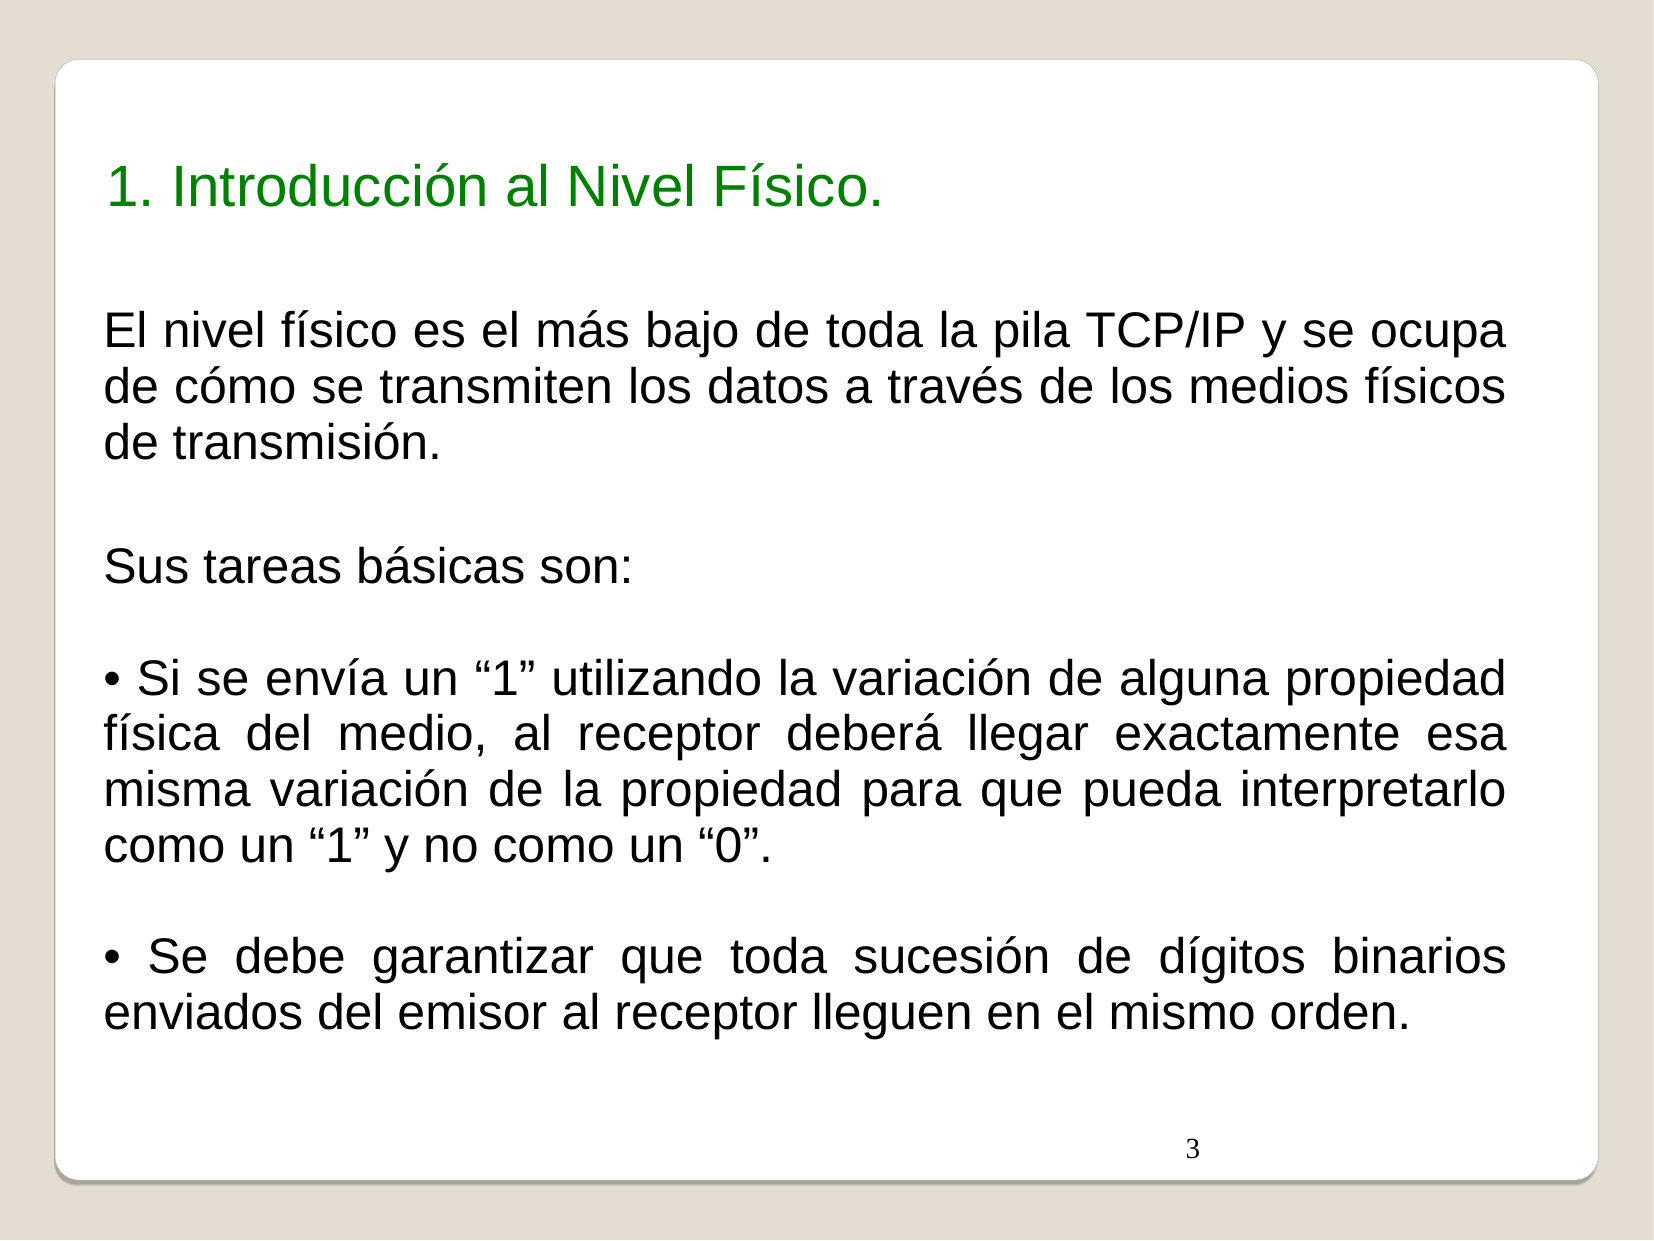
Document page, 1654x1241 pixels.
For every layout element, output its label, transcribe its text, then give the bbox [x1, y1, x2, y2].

text_box 1. Introducción al Nivel Físico. [88, 147, 1565, 223]
text_box [1185, 1129, 1571, 1216]
text_box El nivel físico es el más bajo de toda la pila TCP/IP y se ocupa de cómo se transmiten los datos a través de los medios físicos de transmisión. Sus tareas básicas son: • Si se envía un “1” utilizando la variación de alguna propiedad física del medio, al receptor deberá llegar exactamente esa misma variación de la propiedad para que pueda interpretarlo como un “1” y no como un “0”. • Se debe garantizar que toda sucesión de dígitos binarios enviados del emisor al receptor lleguen en el mismo orden. [88, 295, 1565, 1104]
list [0, 311, 1326, 1152]
